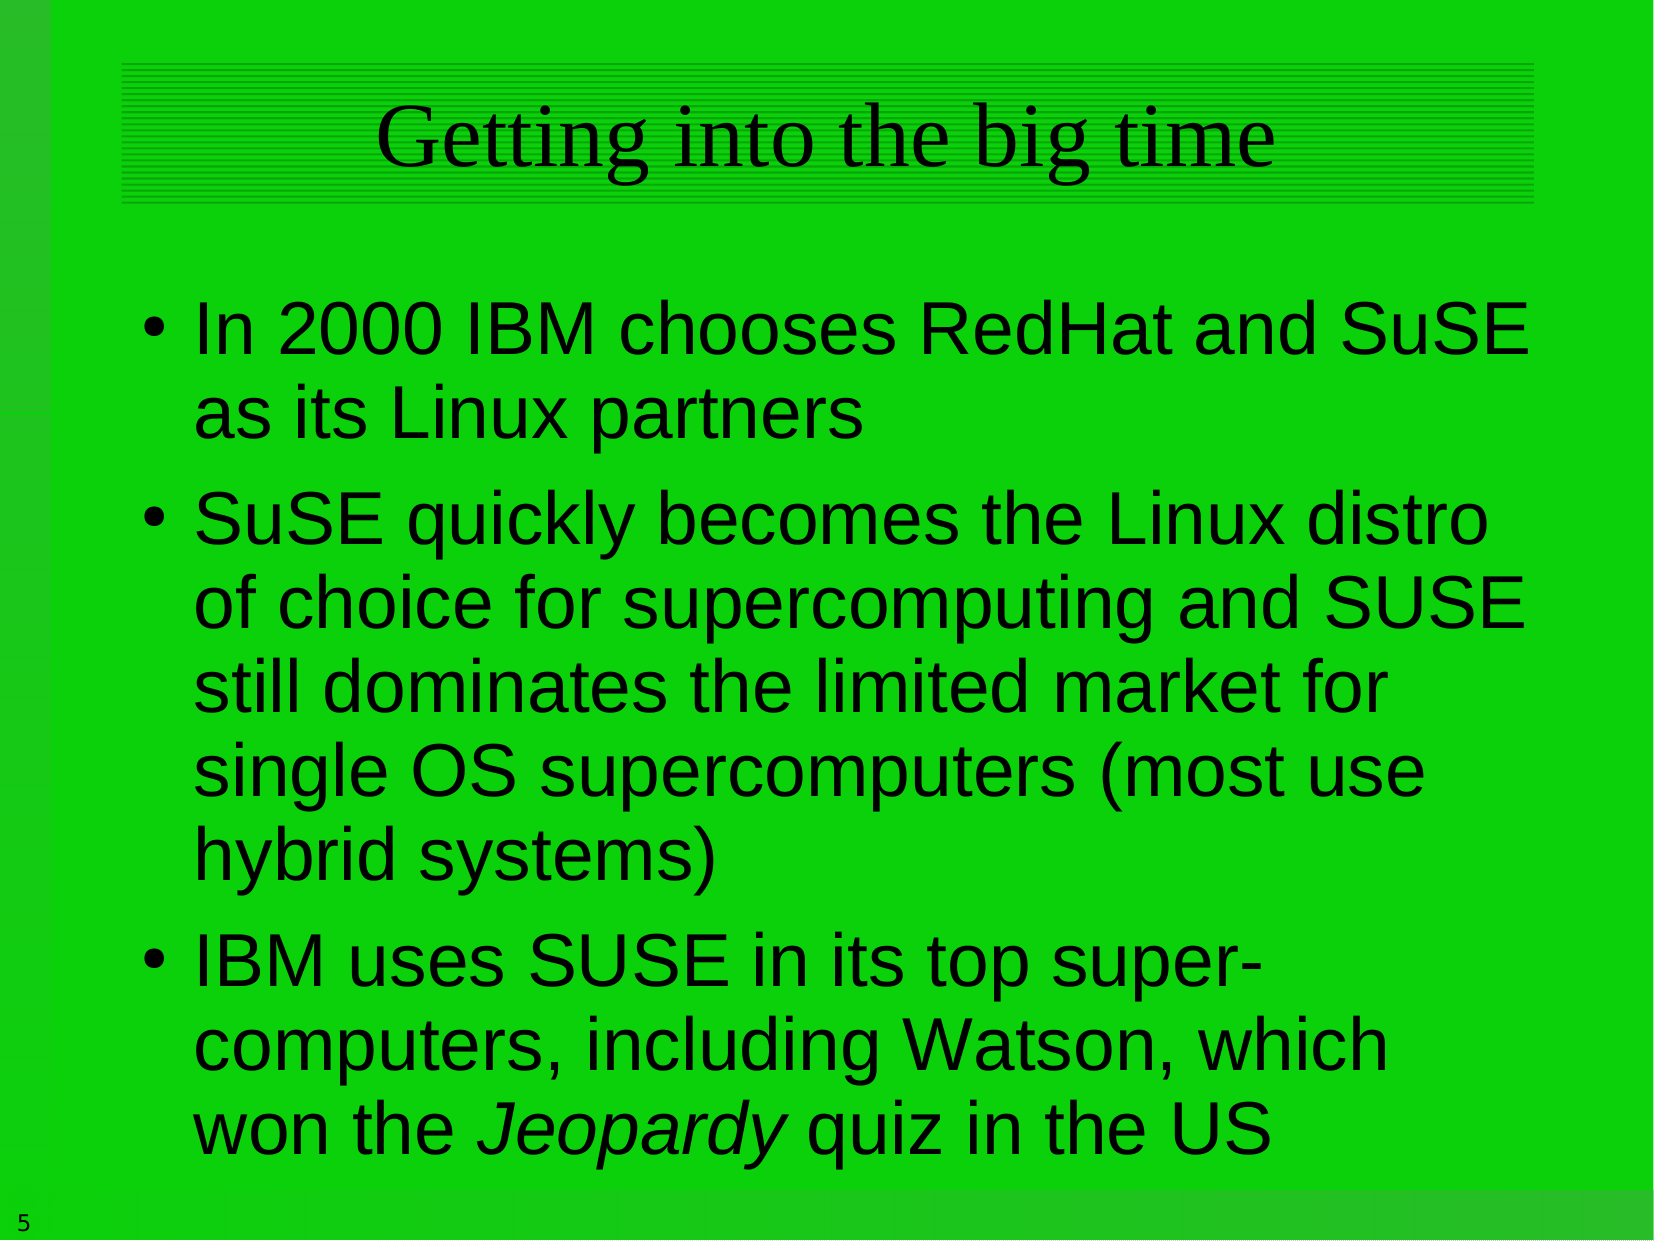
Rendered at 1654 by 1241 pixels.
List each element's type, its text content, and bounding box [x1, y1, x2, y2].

title Getting into the big time [151, 56, 1503, 215]
list In 2000 IBM chooses RedHat and SuSE as its Linux partners SuSE quickly becomes the Linux distro of choice for supercomputing and SUSE still dominates the limited market for single OS supercomputers (most use hybrid systems) IBM uses SUSE in its top super-computers, including Watson, which won the Jeopardy quiz in the US [123, 286, 1536, 1171]
